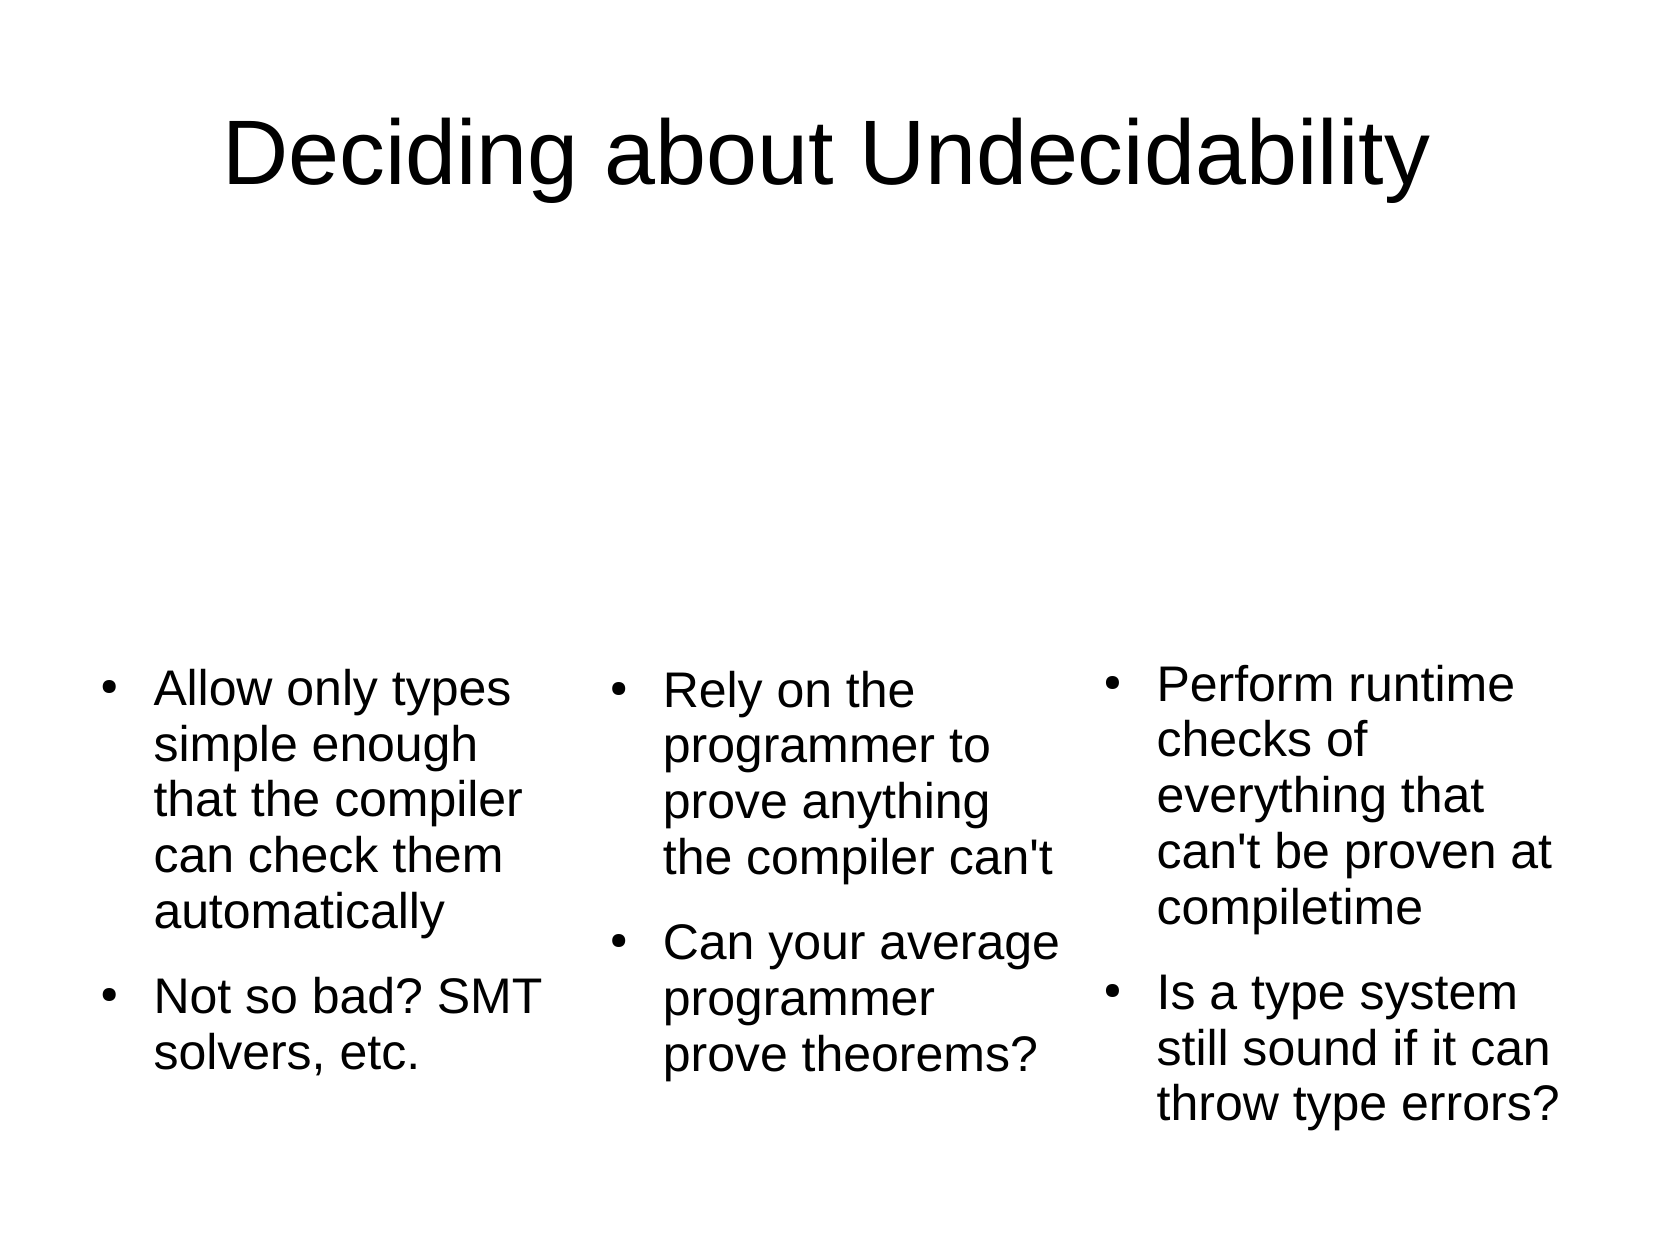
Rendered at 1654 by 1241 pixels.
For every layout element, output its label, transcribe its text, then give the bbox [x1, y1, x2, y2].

title Deciding about Undecidability [82, 49, 1571, 257]
list Rely on the programmer to prove anything the compiler can't Can your average programmer prove theorems? [592, 661, 1072, 1126]
list Allow only types simple enough that the compiler can check them automatically Not so bad? SMT solvers, etc. [82, 660, 562, 1109]
list Perform runtime checks of everything that can't be proven at compiletime Is a type system still sound if it can throw type errors? [1085, 655, 1565, 1132]
